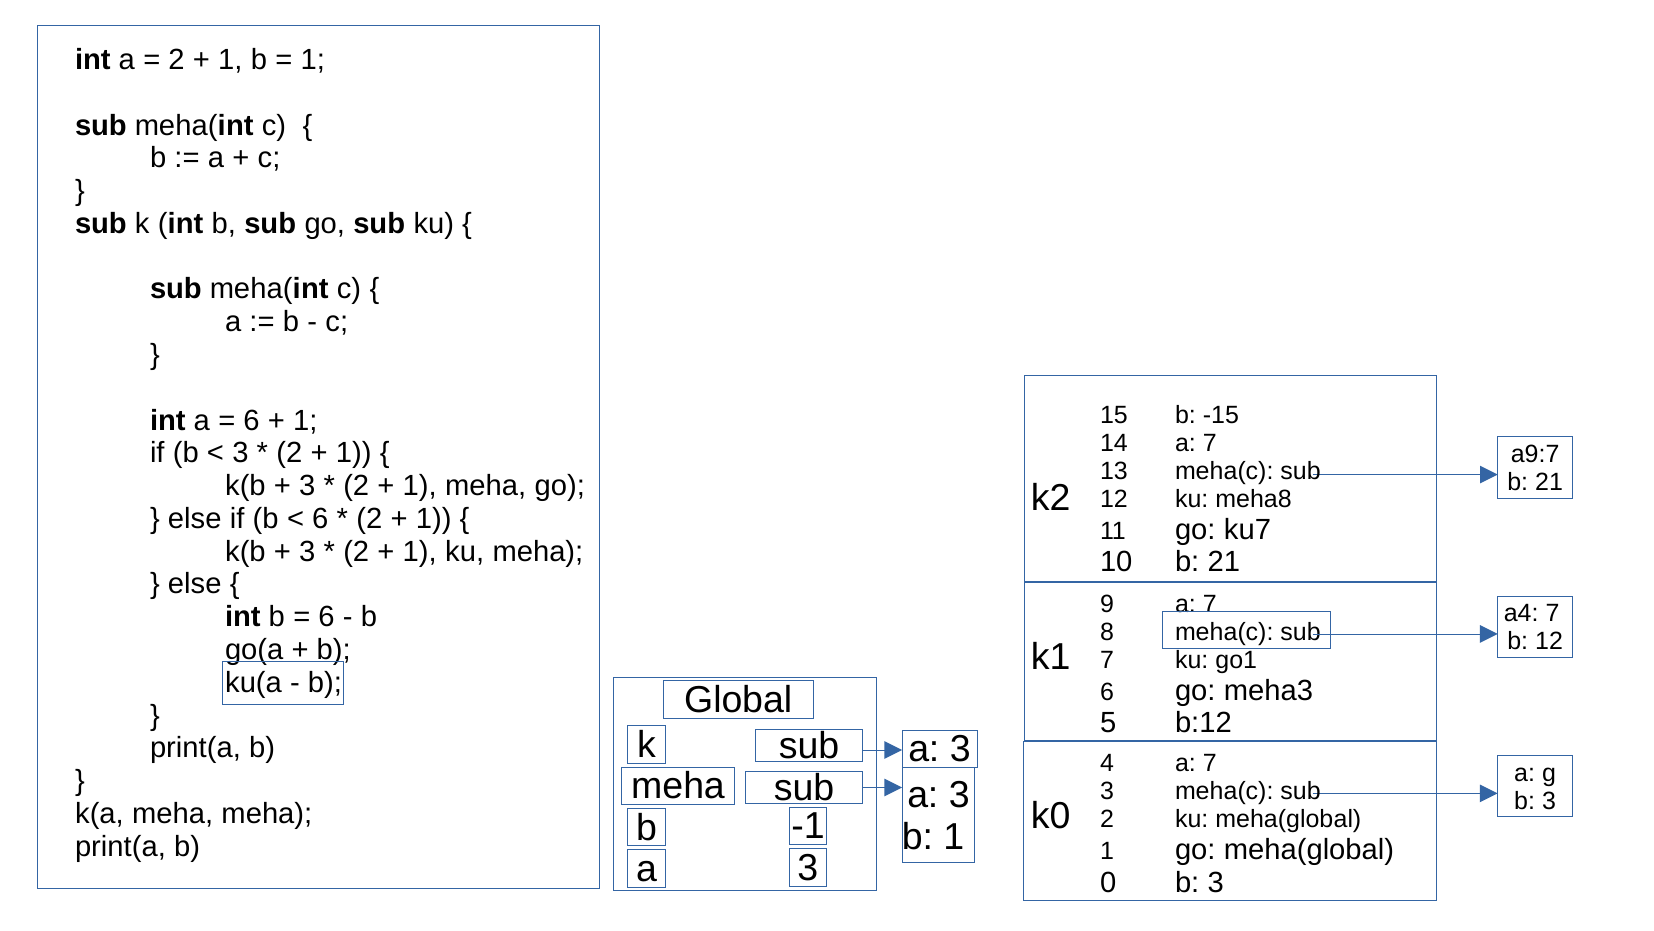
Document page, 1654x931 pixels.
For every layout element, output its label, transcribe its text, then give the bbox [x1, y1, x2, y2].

text_box sub [745, 771, 863, 804]
text_box a [627, 849, 666, 888]
text_box 3 [789, 848, 827, 887]
text_box meha [621, 767, 735, 805]
text_box 15 b: -15 14 a: 7 13 meha(c): sub 12 ku: meha8 11 go: ku7 10 b: 21 [1085, 393, 1409, 586]
text_box 9 a: 7 8 meha(c): sub 7 ku: go1 6 go: meha3 5 b:12 [1085, 586, 1409, 741]
text_box Global [663, 680, 814, 719]
text_box sub [755, 729, 863, 762]
text_box k0 [1015, 787, 1085, 845]
text_box k1 [1016, 628, 1086, 685]
text_box k2 [1016, 468, 1085, 526]
text_box 4 a: 7 3 meha(c): sub 2 ku: meha(global) 1 go: meha(global) 0 b: 3 [1085, 741, 1437, 916]
text_box 9 a: 7 8 meha(c): sub 7 ku: go1 6 go: meha3 5 b:12 [1163, 612, 1330, 648]
text_box k [627, 725, 666, 764]
text_box a: g b: 3 [1497, 755, 1573, 817]
text_box a: 3 [902, 730, 978, 768]
text_box -1 [789, 807, 827, 845]
text_box b [627, 808, 666, 846]
text_box a9:7 b: 21 [1497, 436, 1573, 499]
text_box a4: 7 b: 12 [1497, 596, 1573, 658]
subtitle int a = 2 + 1, b = 1; sub meha(int c) { b := a + c; } sub k (int b, sub go, sub ku) { sub meha(int c) { a := b - c; } int a = 6 + 1; if (b < 3 * (2 + 1)) { k(b + 3 * (2 + 1), meha, go); } else if (b < 6 * (2 + 1)) { k(b + 3 * (2 + 1), ku, meha); } else { int b = 6 - b go(a + b); ku(a - b); } print(a, b) } k(a, meha, meha); print(a, b) [75, 43, 638, 863]
text_box a: 3 b: 1 [902, 767, 975, 863]
